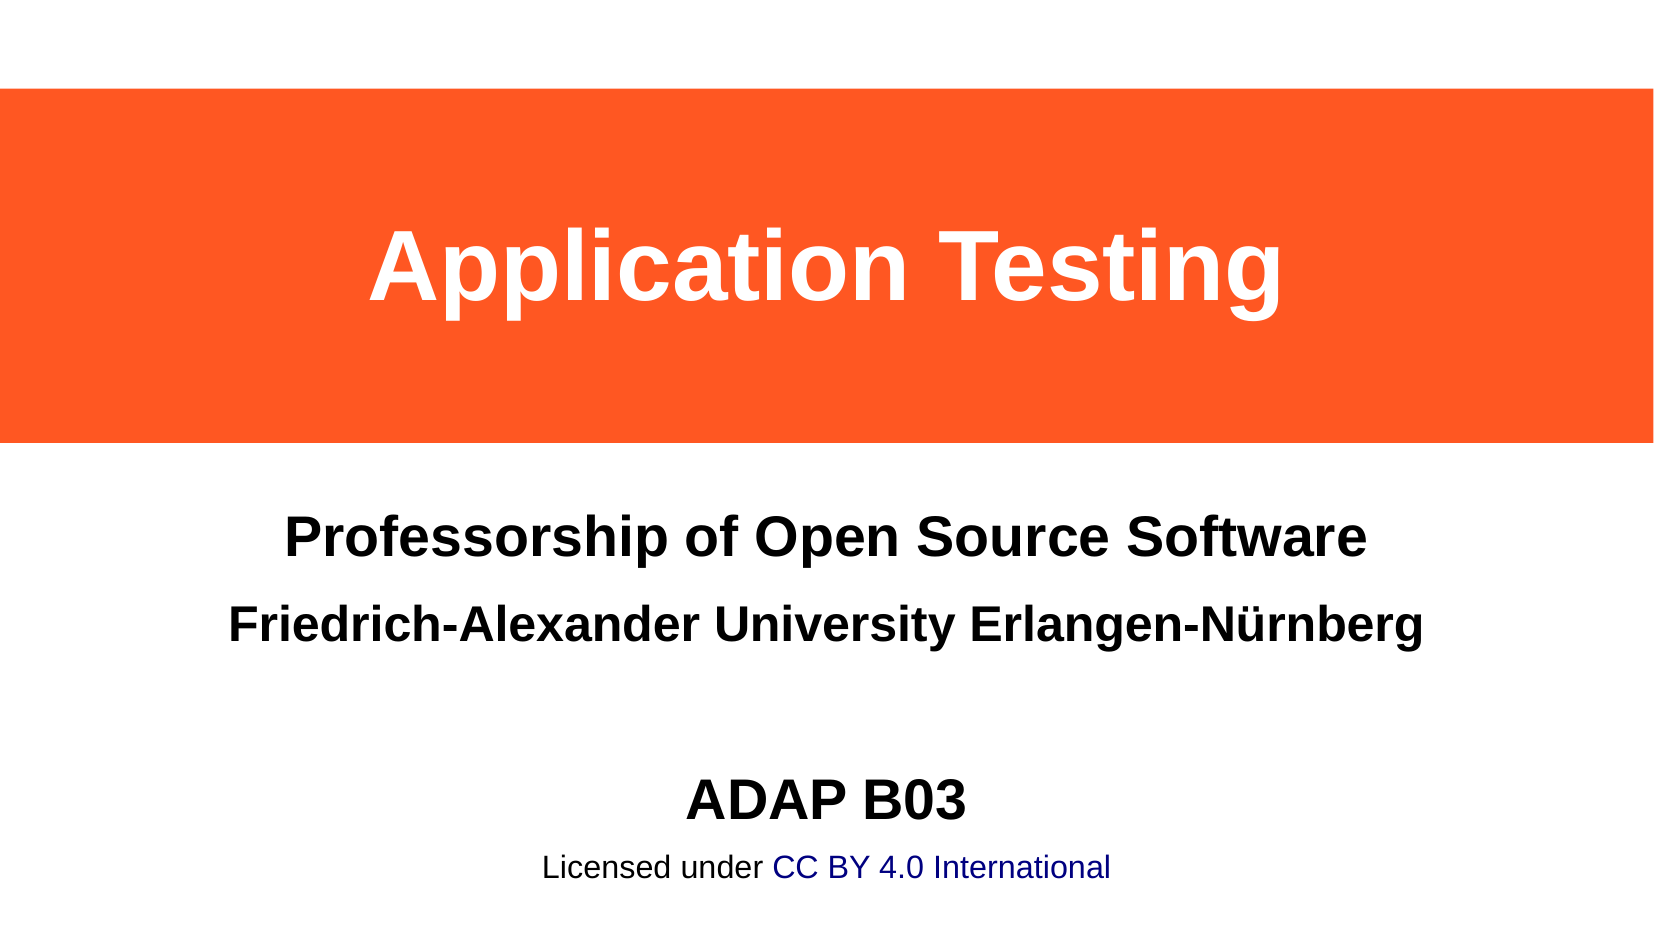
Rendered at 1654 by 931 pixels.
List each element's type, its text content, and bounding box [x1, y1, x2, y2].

title Application Testing [0, 88, 1654, 443]
subtitle Professorship of Open Source Software Friedrich-Alexander University Erlangen-Nürnberg ADAP B03 Licensed under CC BY 4.0 International [29, 472, 1625, 886]
